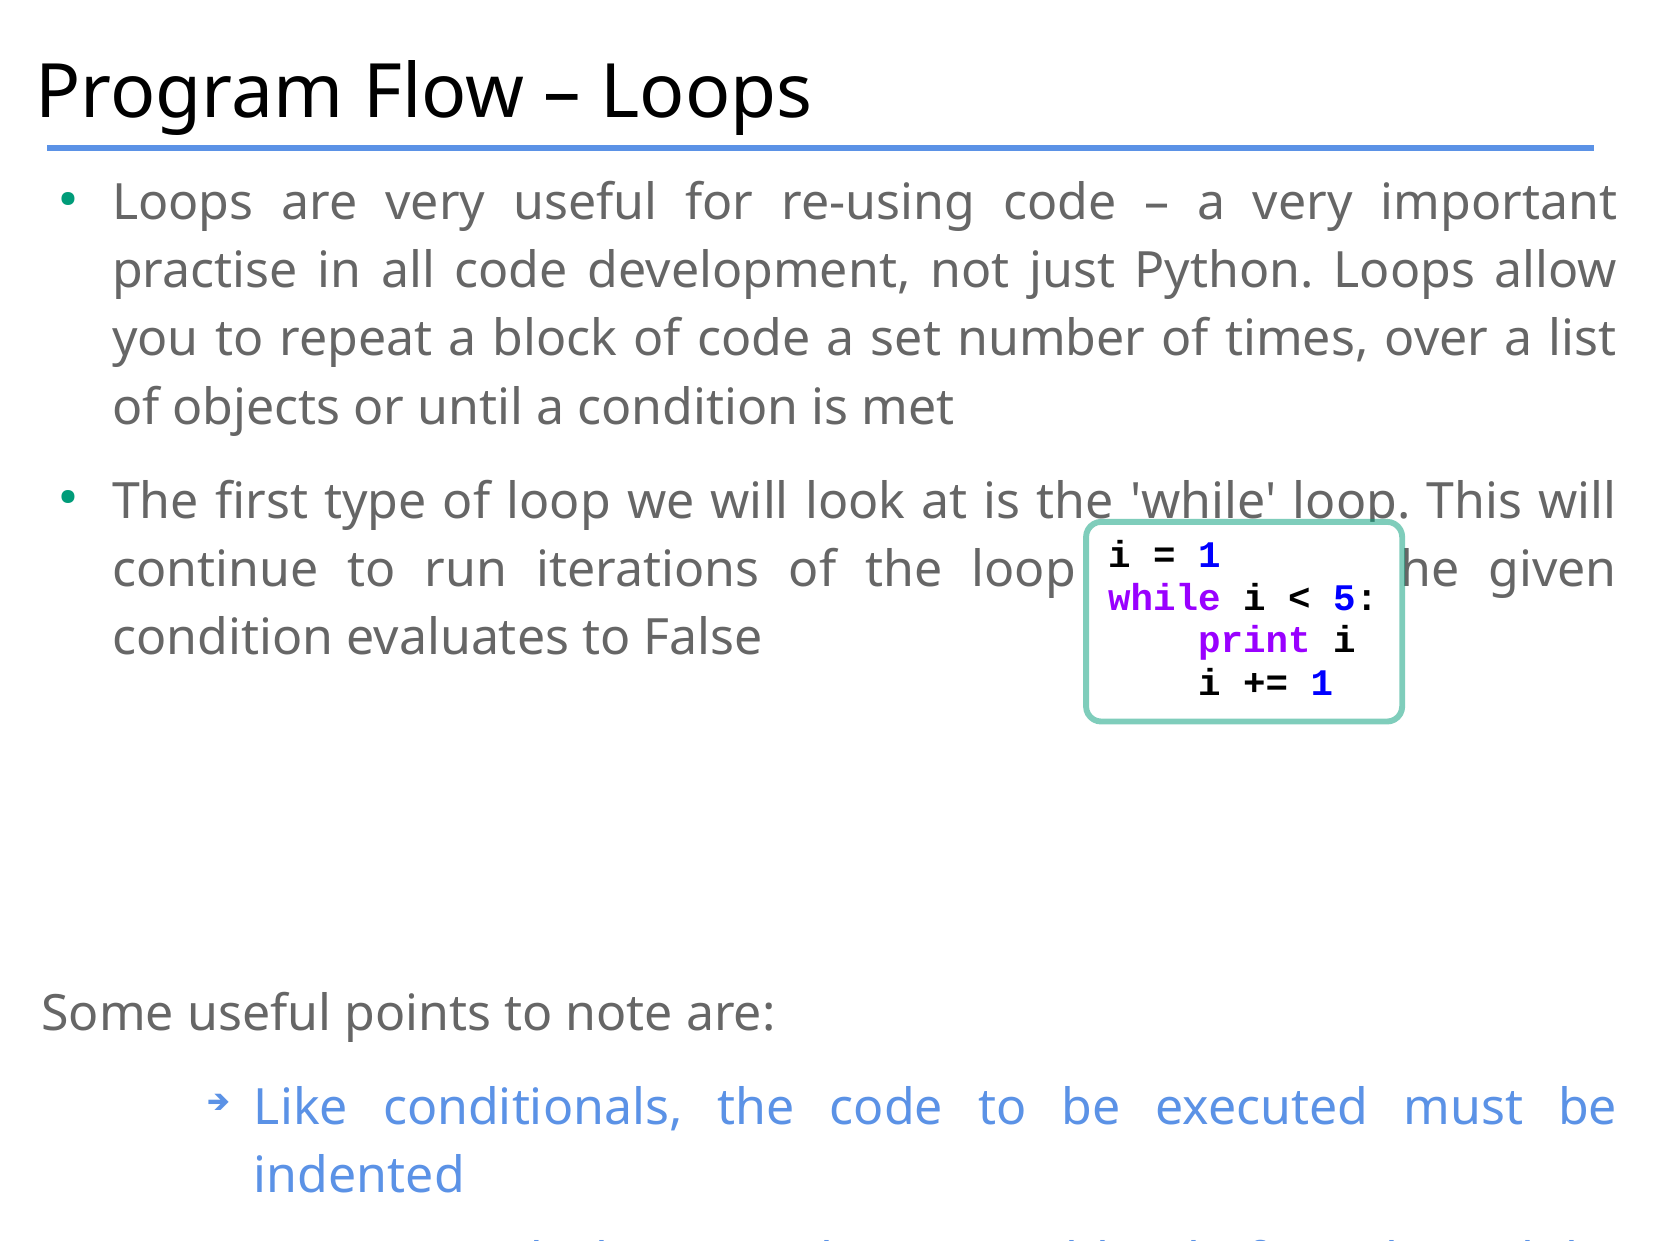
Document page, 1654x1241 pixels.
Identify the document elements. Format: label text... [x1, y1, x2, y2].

title Program Flow – Loops [35, 29, 1217, 148]
text_box i = 1 while i < 5: print i i += 1 [1086, 521, 1403, 722]
list Loops are very useful for re-using code – a very important practise in all code development, not just Python. Loops allow you to repeat a block of code a set number of times, over a list of objects or until a condition is met The first type of loop we will look at is the 'while' loop. This will continue to run iterations of the loop code until the given condition evaluates to False Some useful points to note are: Like conditionals, the code to be executed must be indented You must declare any loop variables before the 'while' statement The evaluation of the condition is done at the beginning of each loop The loop will continue until the condition is False, so be careful of infinite loops! Use 'break' to get out of the loop and 'continue' to skip the iteration [41, 165, 1619, 1241]
